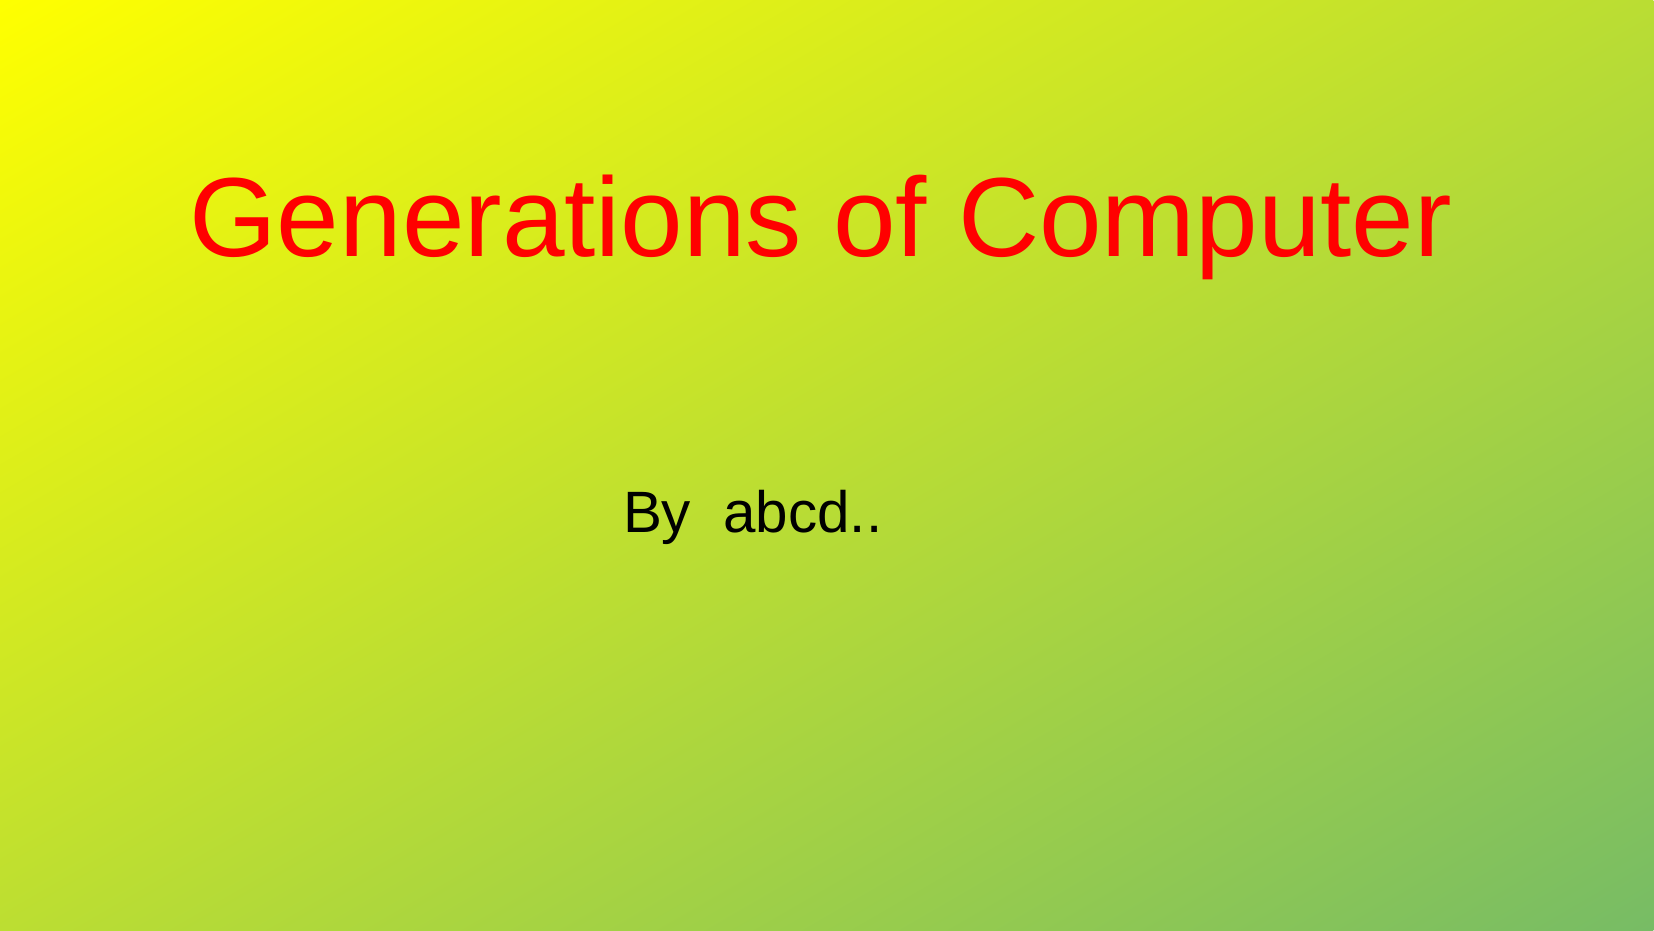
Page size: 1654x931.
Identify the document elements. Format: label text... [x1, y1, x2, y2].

title Generations of Computer [76, 140, 1565, 296]
text_box By abcd.. [501, 472, 1004, 591]
